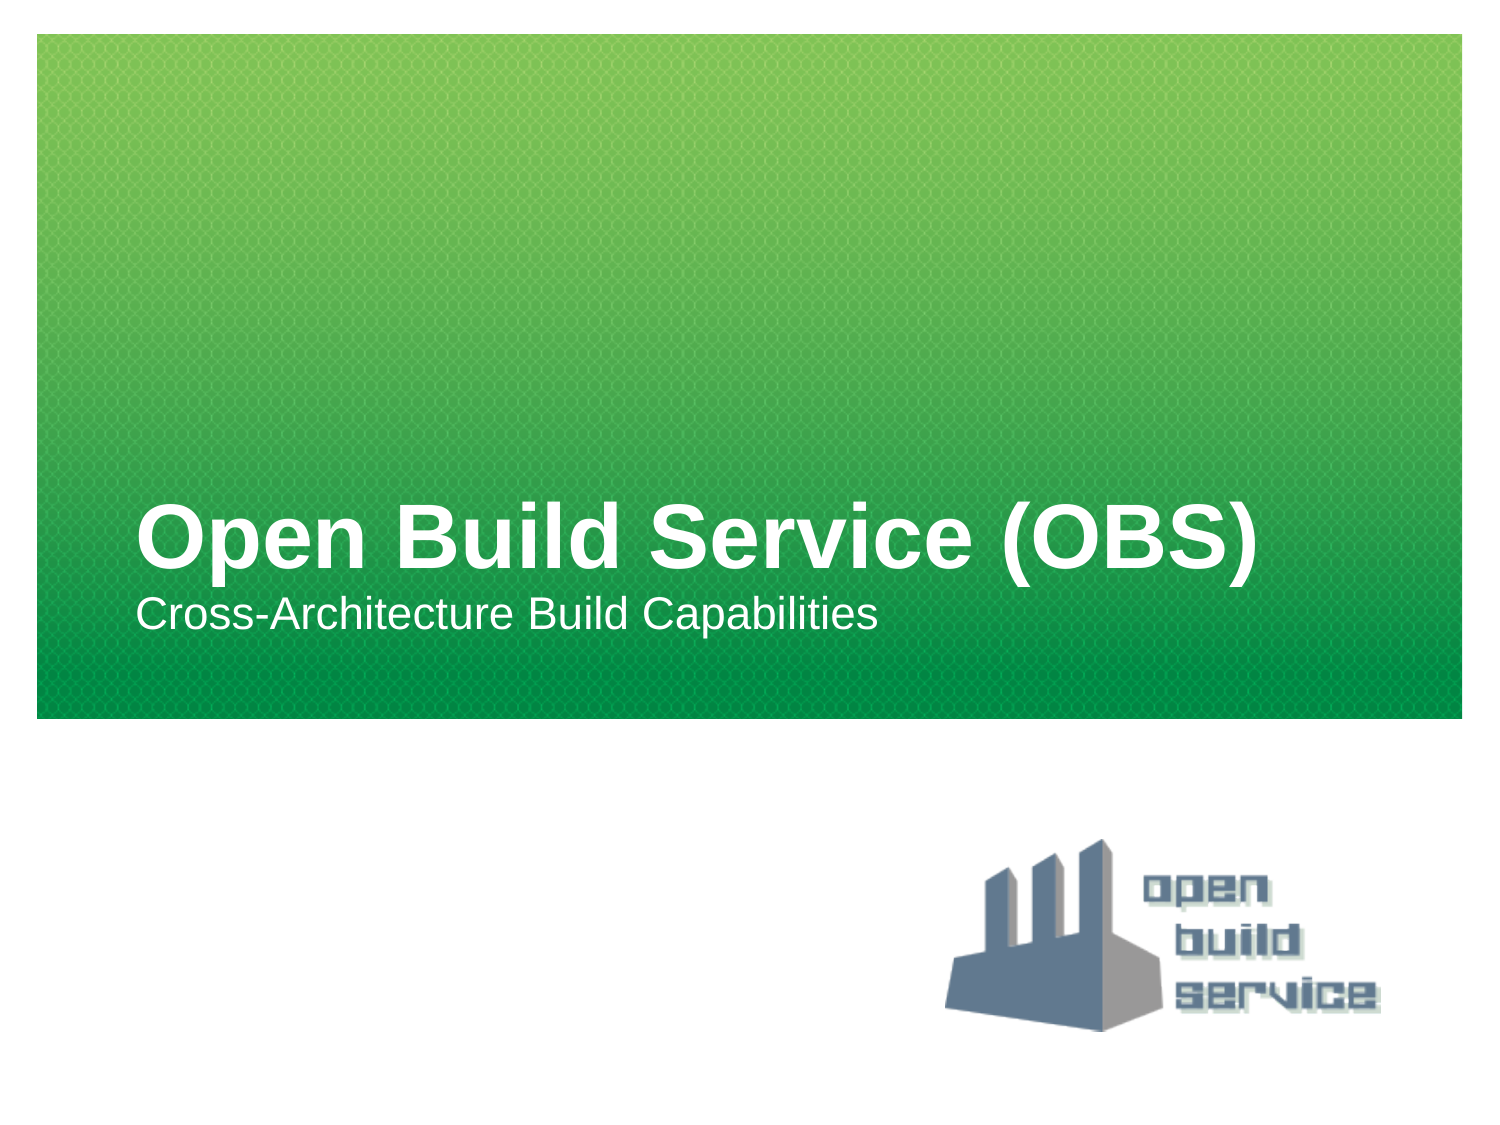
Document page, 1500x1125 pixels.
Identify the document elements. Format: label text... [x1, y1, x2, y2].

picture [945, 839, 1381, 1032]
title Open Build Service (OBS) Cross-Architecture Build Capabilities [135, 388, 1409, 640]
picture [37, 34, 1463, 719]
